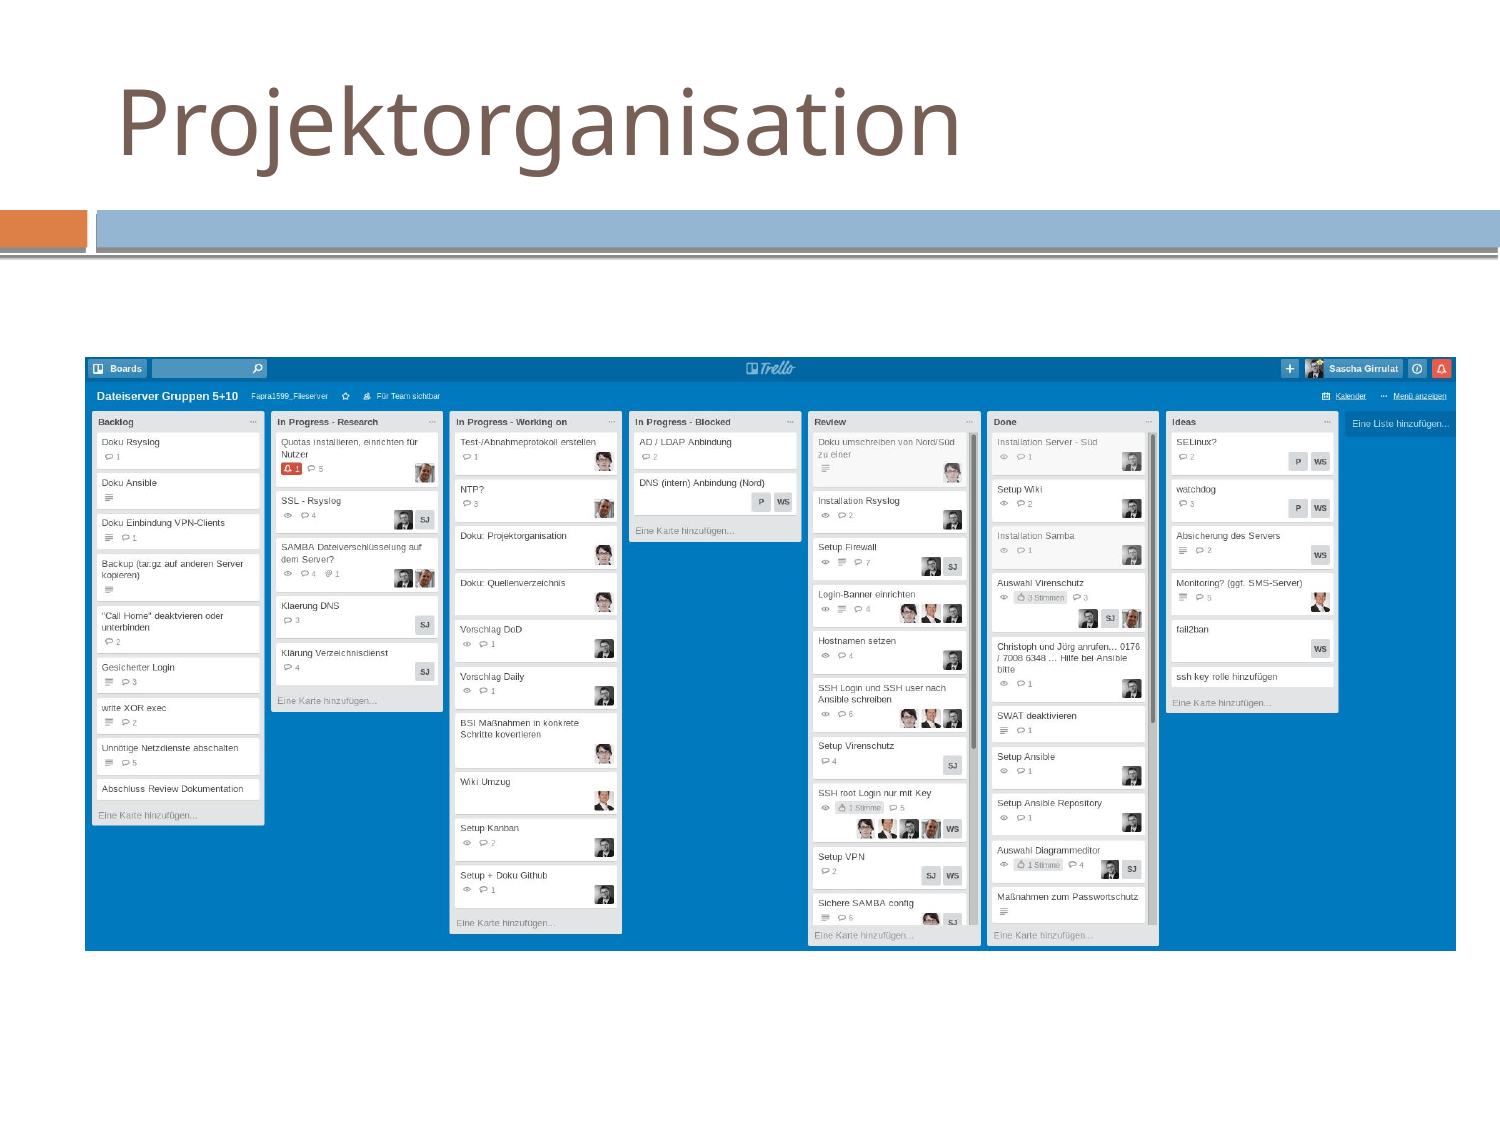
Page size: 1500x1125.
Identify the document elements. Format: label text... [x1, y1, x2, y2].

picture [85, 357, 1456, 951]
title Projektorganisation [100, 37, 1438, 200]
